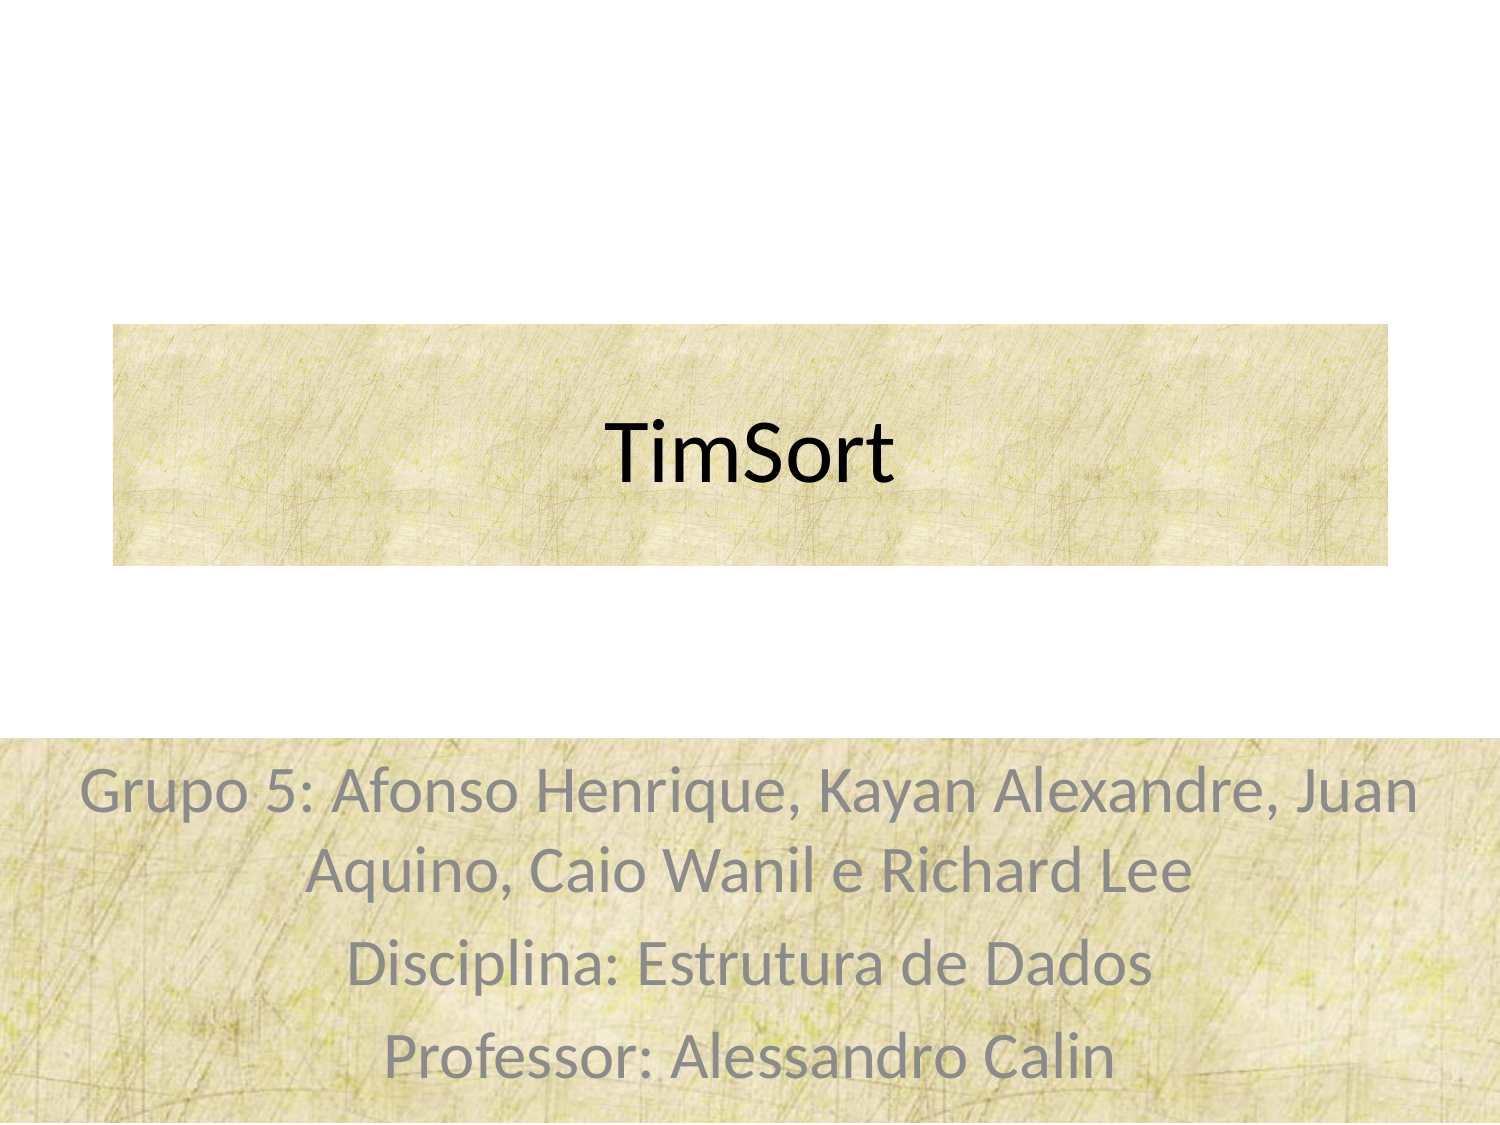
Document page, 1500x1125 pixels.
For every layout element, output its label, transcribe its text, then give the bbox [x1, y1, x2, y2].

subtitle Grupo 5: Afonso Henrique, Kayan Alexandre, Juan Aquino, Caio Wanil e Richard Lee Disciplina: Estrutura de Dados Professor: Alessandro Calin [0, 738, 1500, 1123]
title TimSort [112, 324, 1388, 566]
